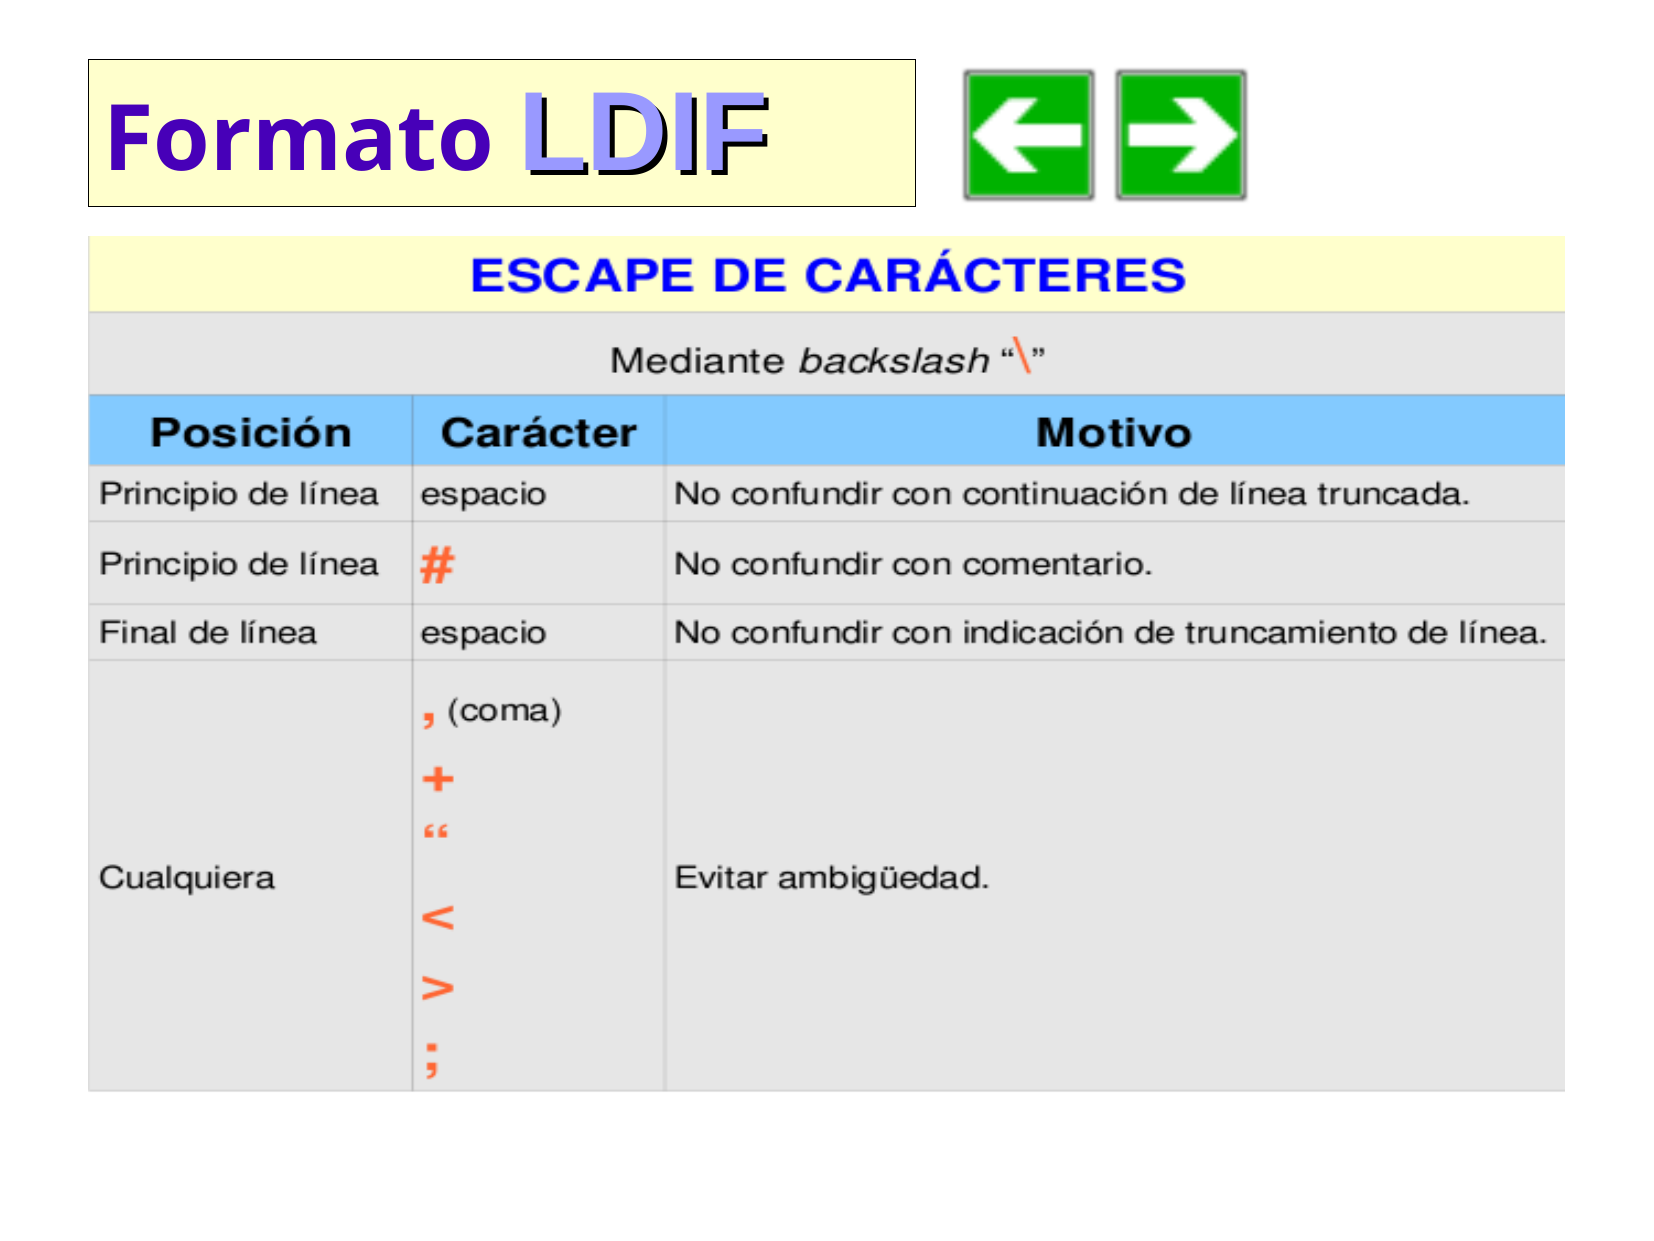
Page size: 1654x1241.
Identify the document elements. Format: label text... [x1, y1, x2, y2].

picture [956, 62, 1105, 211]
picture [1108, 62, 1257, 211]
text_box Formato LDIF [88, 59, 916, 207]
picture [88, 236, 1565, 1211]
